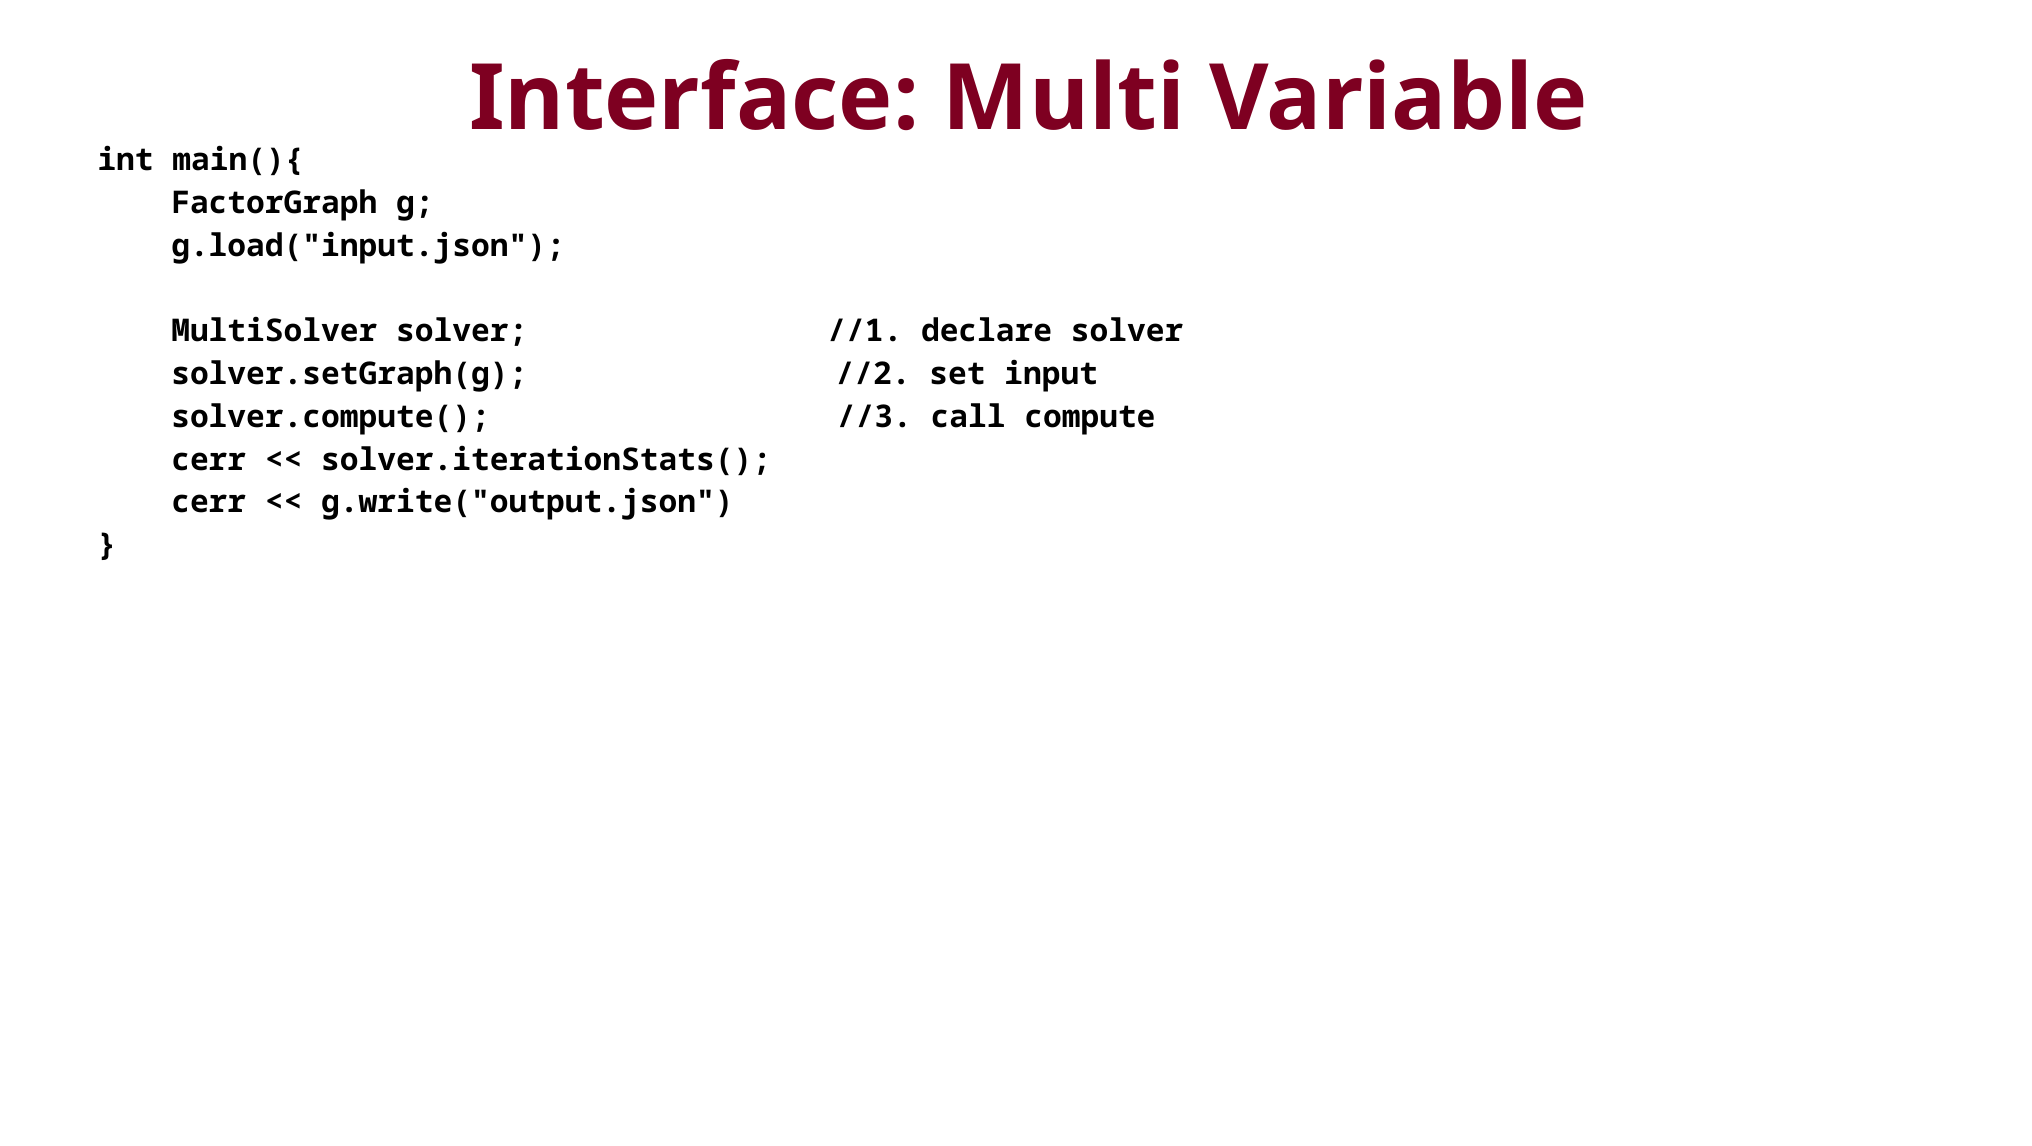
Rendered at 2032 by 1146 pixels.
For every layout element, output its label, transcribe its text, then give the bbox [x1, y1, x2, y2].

title Interface: Multi Variable [37, 10, 2020, 178]
text_box int main(){ FactorGraph g; g.load("input.json"); MultiSolver solver; //1. declare solver solver.setGraph(g); //2. set input solver.compute(); //3. call compute cerr << solver.iterationStats(); cerr << g.write("output.json") } [82, 129, 2032, 1002]
